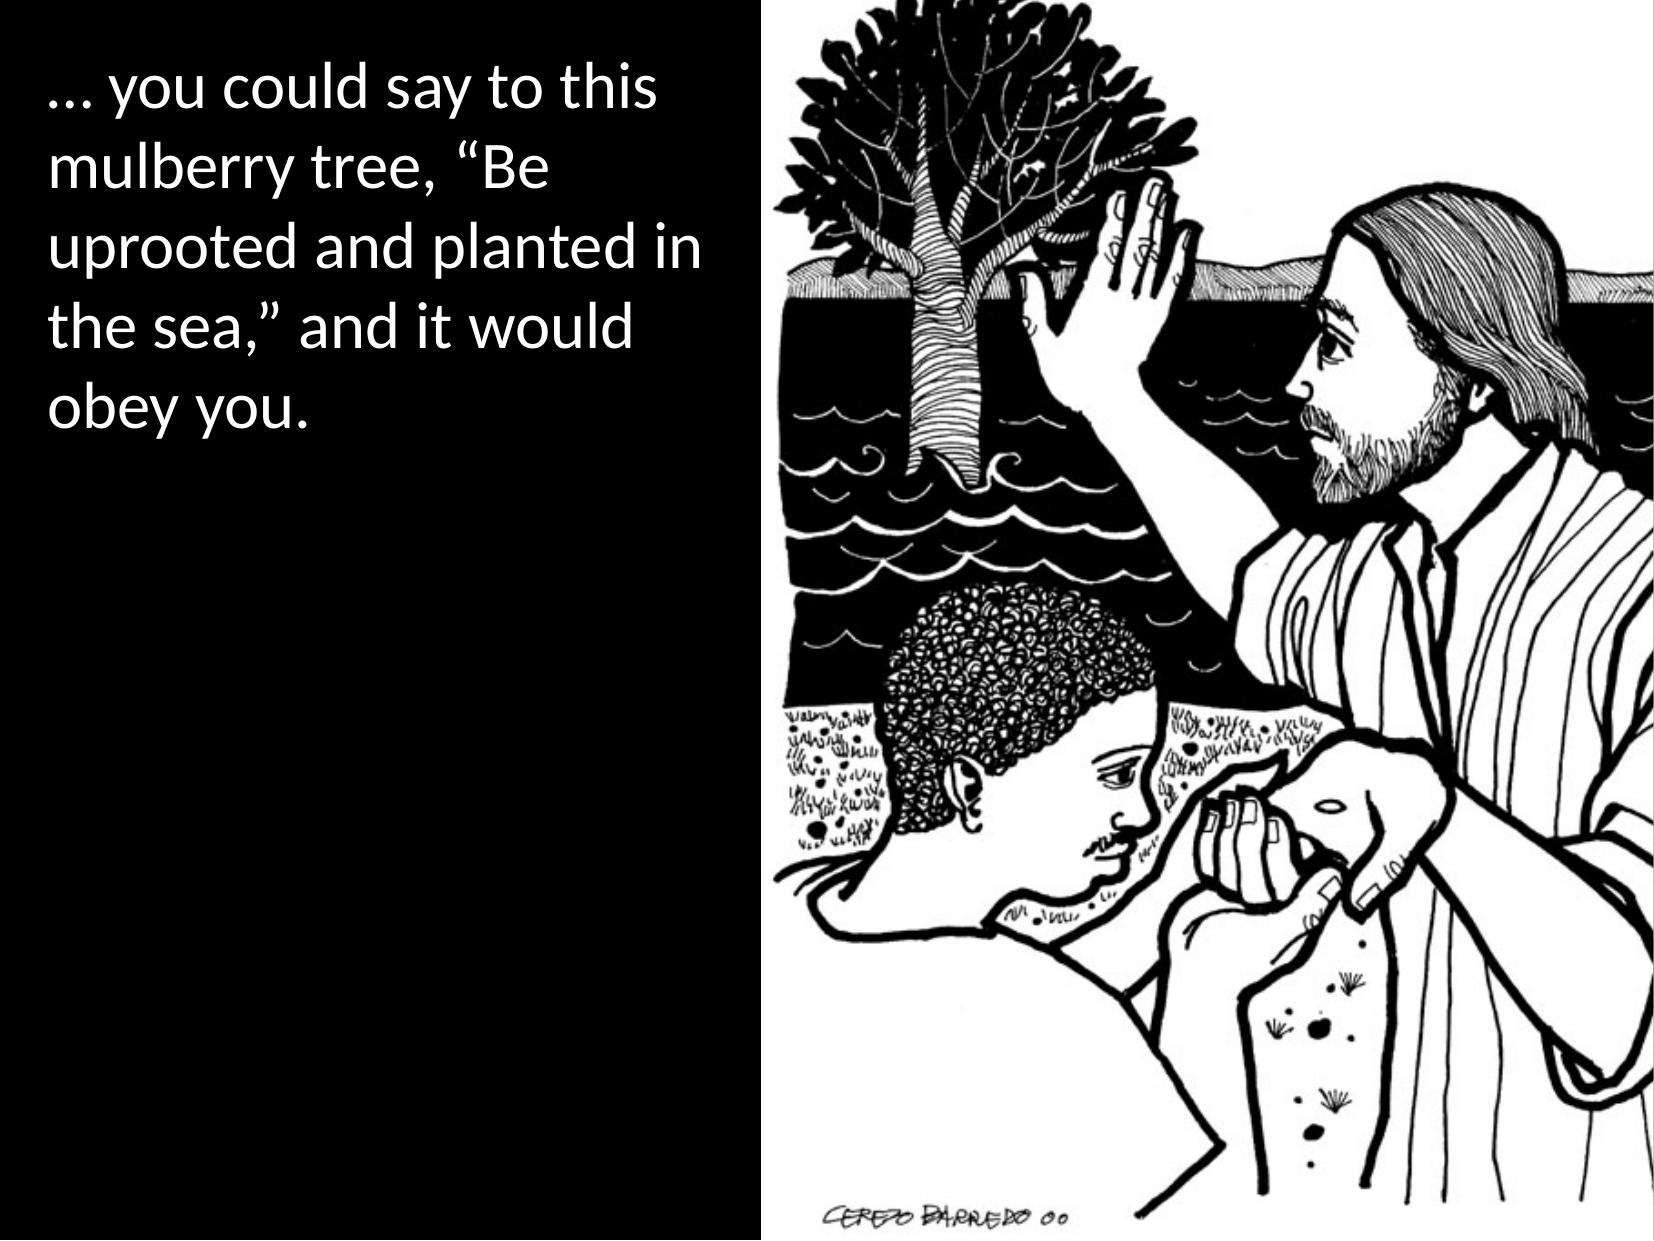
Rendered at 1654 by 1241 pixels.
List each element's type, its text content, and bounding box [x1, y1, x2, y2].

text_box … you could say to this mulberry tree, “Be uprooted and planted in the sea,” and it would obey you. [32, 34, 741, 450]
picture [761, 0, 1654, 1241]
